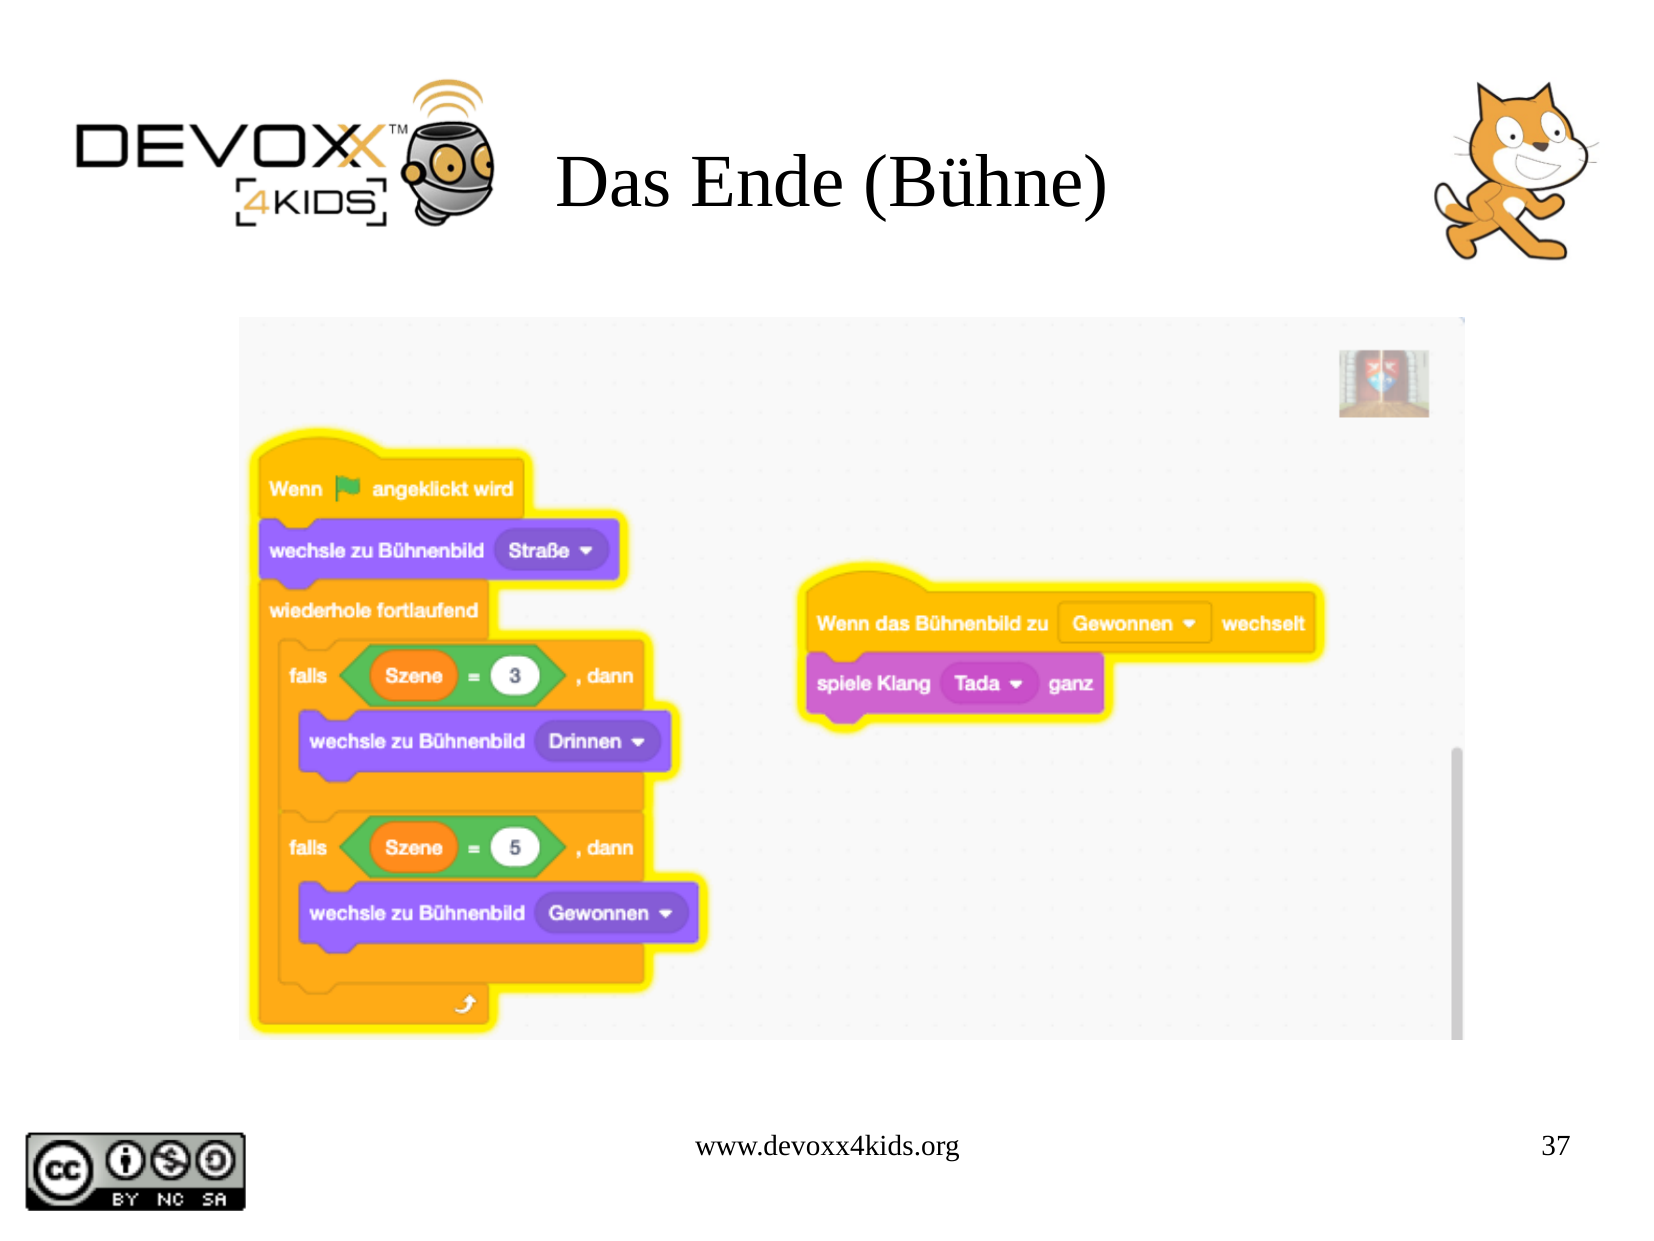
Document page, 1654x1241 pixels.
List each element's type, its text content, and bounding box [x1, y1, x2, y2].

picture [35, 58, 511, 255]
picture [239, 317, 1465, 1040]
title Das Ende (Bühne) [555, 78, 1347, 284]
picture [1431, 54, 1607, 272]
picture [14, 1121, 249, 1212]
